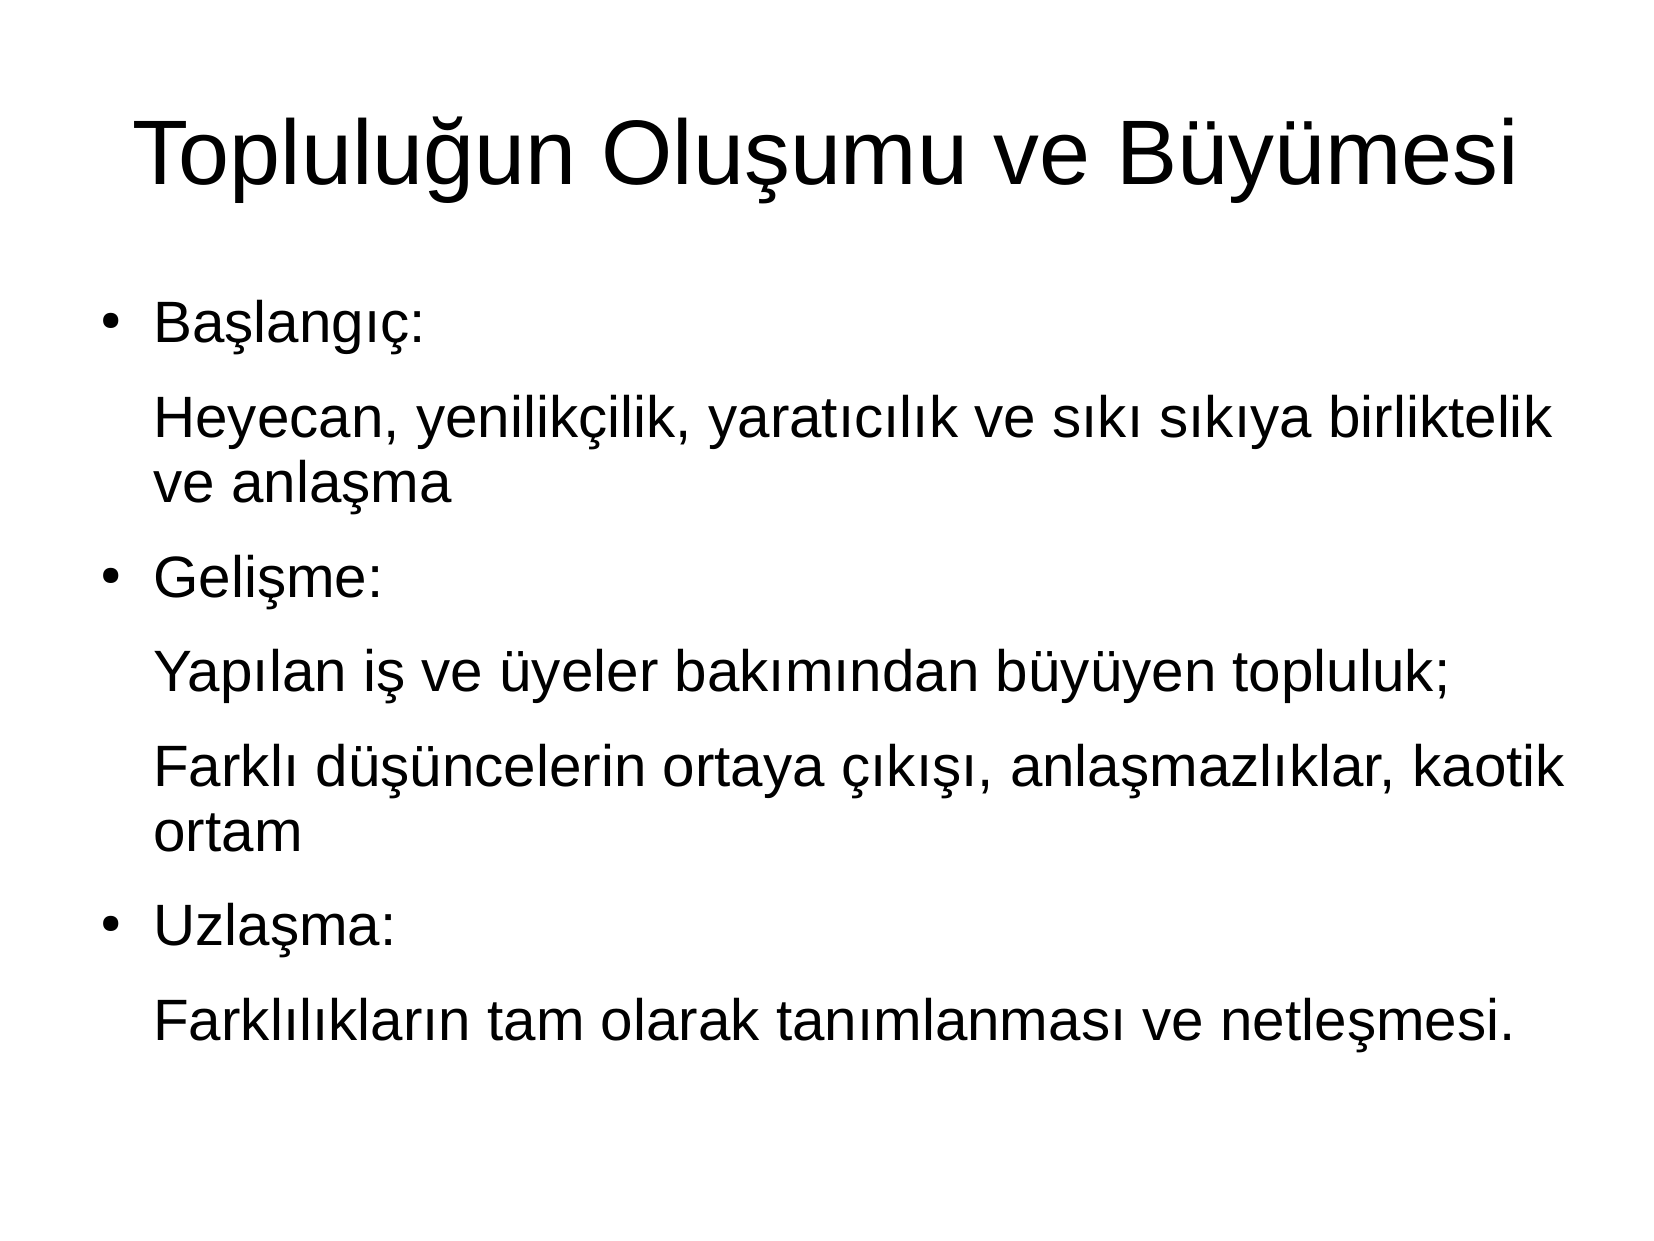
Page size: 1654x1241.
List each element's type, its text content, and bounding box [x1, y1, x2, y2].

list Başlangıç: Heyecan, yenilikçilik, yaratıcılık ve sıkı sıkıya birliktelik ve anlaşma Gelişme: Yapılan iş ve üyeler bakımından büyüyen topluluk; Farklı düşüncelerin ortaya çıkışı, anlaşmazlıklar, kaotik ortam Uzlaşma: Farklılıkların tam olarak tanımlanması ve netleşmesi. [82, 290, 1571, 1109]
title Topluluğun Oluşumu ve Büyümesi [82, 49, 1571, 257]
